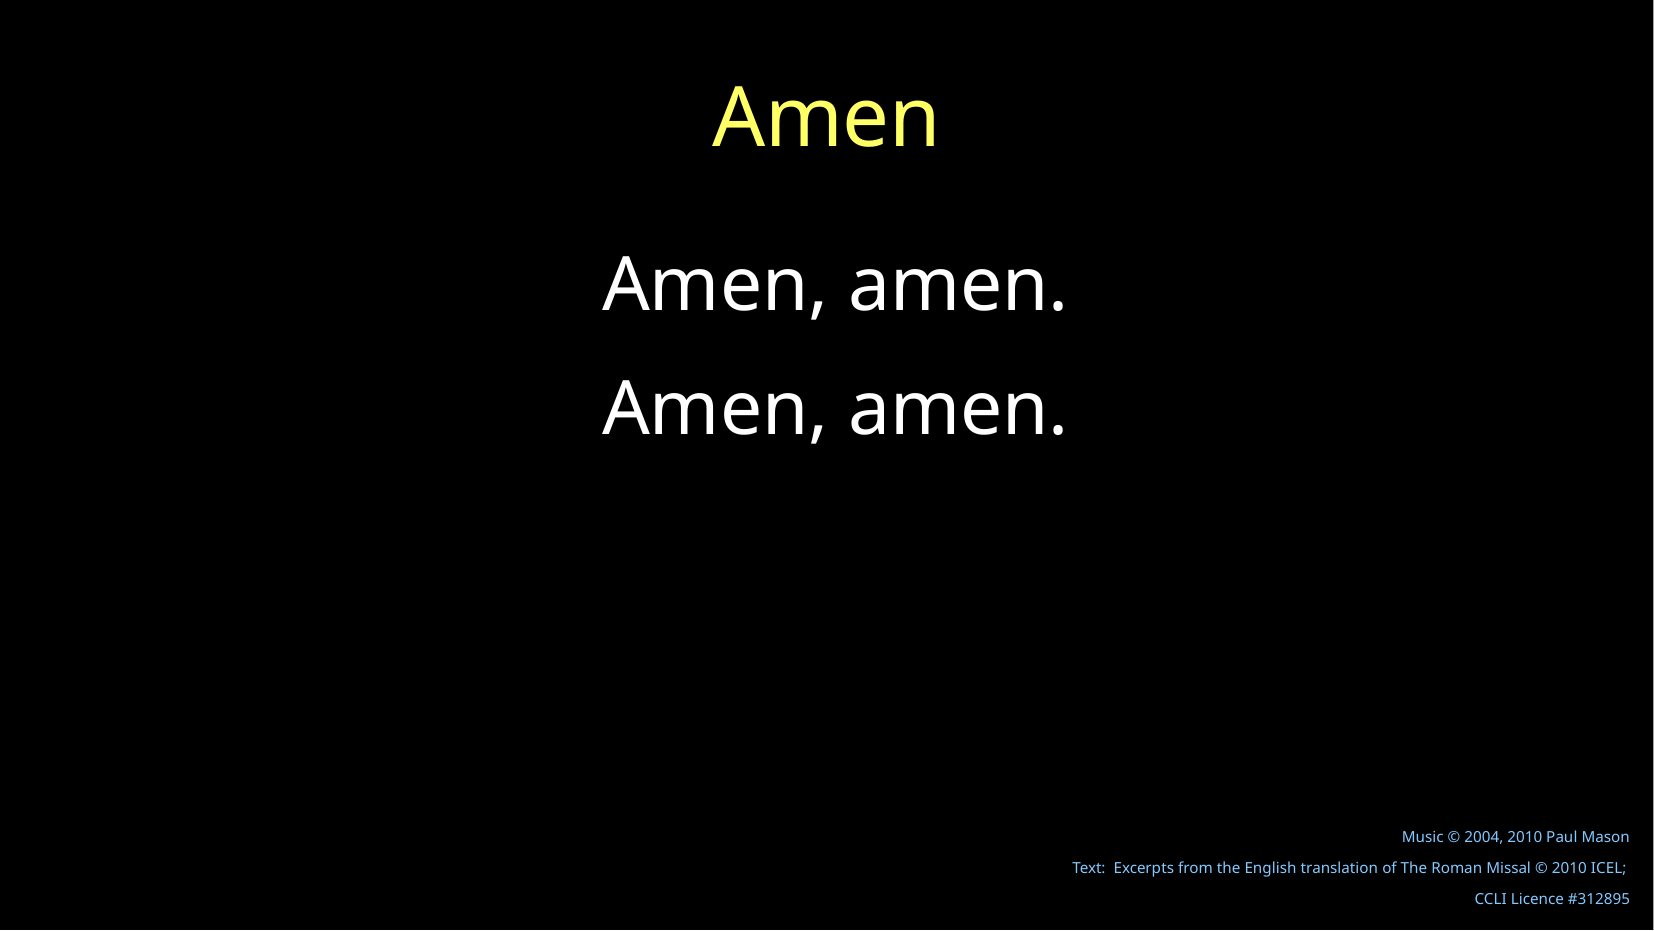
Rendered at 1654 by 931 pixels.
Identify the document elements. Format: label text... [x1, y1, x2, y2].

text_box Music © 2004, 2010 Paul Mason Text: Excerpts from the English translation of The Roman Missal © 2010 ICEL; CCLI Licence #312895 [35, 826, 1630, 910]
list Amen, amen. Amen, amen. [0, 230, 1654, 931]
title Amen [82, 37, 1571, 193]
